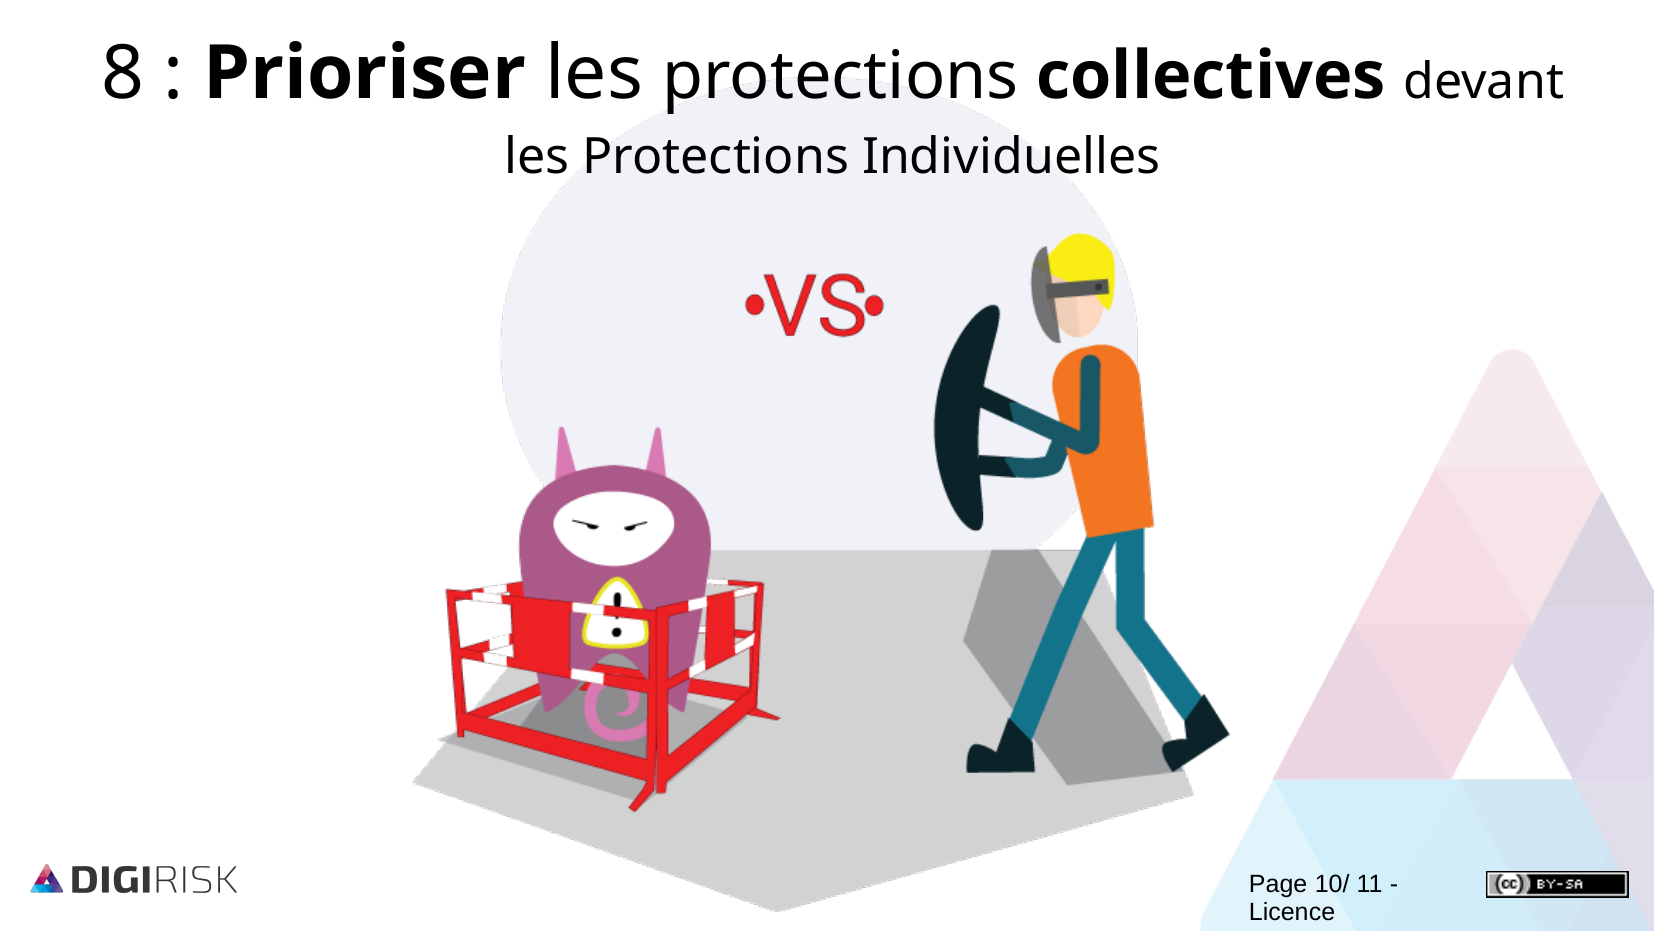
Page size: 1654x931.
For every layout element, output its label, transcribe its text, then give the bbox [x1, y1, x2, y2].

title 8 : Prioriser les protections collectives devant les Protections Individuelles [94, 0, 1571, 211]
picture [1486, 871, 1629, 898]
picture [29, 211, 1406, 912]
